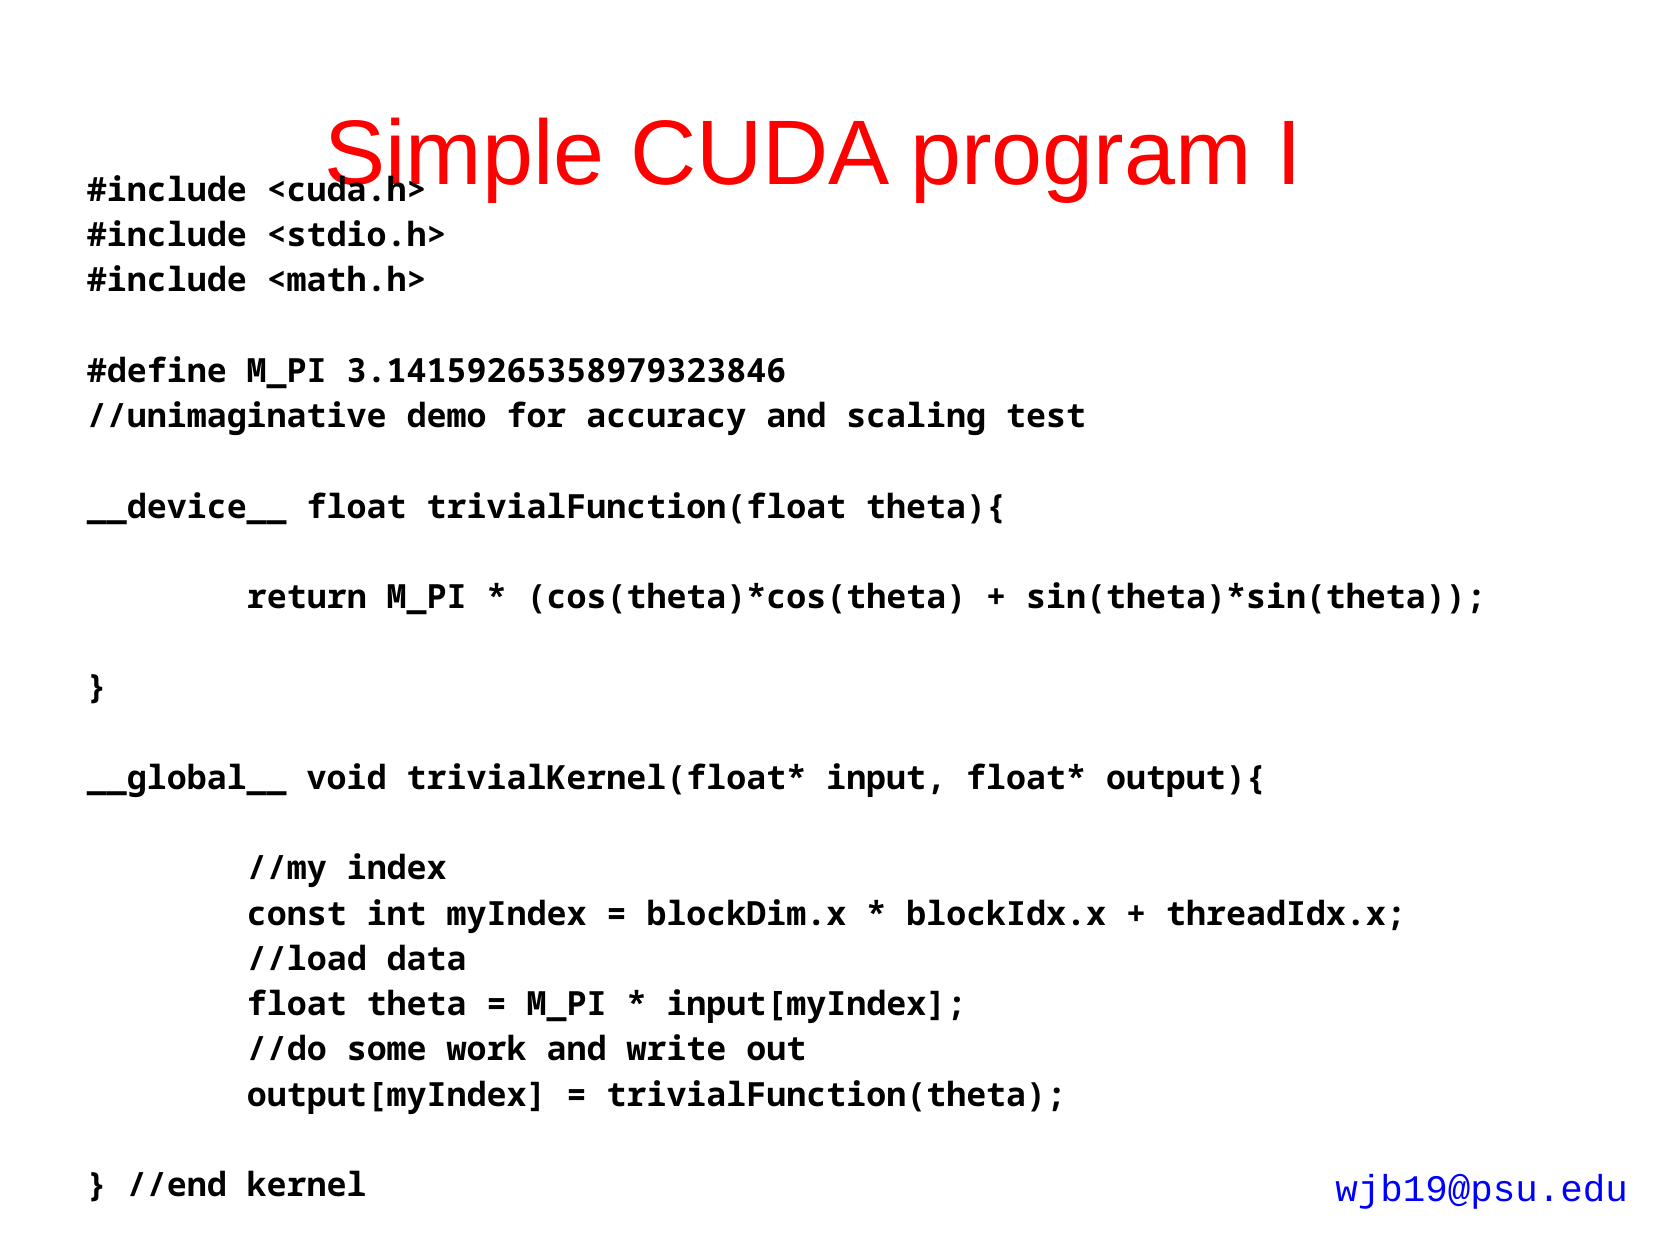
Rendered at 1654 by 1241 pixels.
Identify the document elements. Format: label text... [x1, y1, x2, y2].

text_box wjb19@psu.edu [1320, 1162, 1643, 1220]
subtitle #include <cuda.h> #include <stdio.h> #include <math.h> #define M_PI 3.14159265358979323846 //unimaginative demo for accuracy and scaling test __device__ float trivialFunction(float theta){ return M_PI * (cos(theta)*cos(theta) + sin(theta)*sin(theta)); } __global__ void trivialKernel(float* input, float* output){ //my index const int myIndex = blockDim.x * blockIdx.x + threadIdx.x; //load data float theta = M_PI * input[myIndex]; //do some work and write out output[myIndex] = trivialFunction(theta); } //end kernel [86, 250, 1576, 1168]
title Simple CUDA program I [82, 49, 1571, 257]
